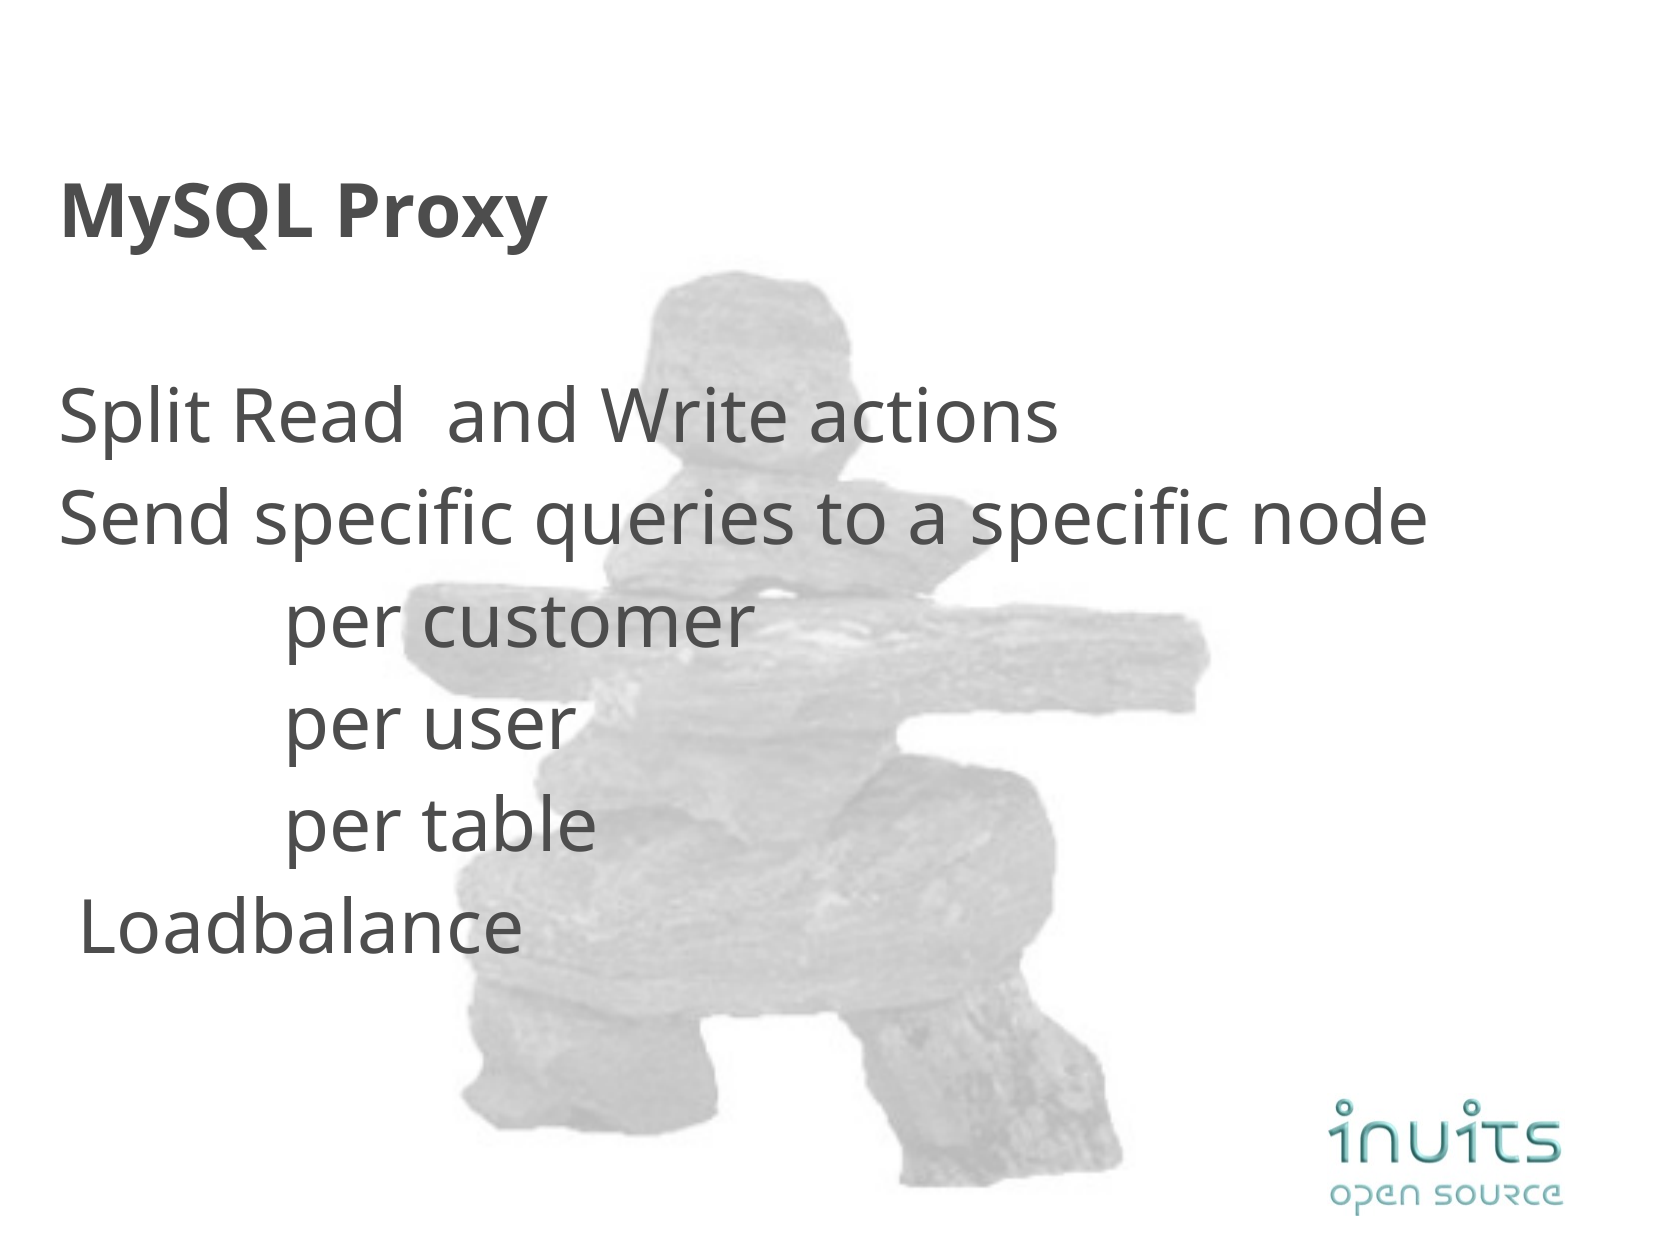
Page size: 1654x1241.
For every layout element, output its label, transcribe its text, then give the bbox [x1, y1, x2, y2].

text_box MySQL Proxy Split Read and Write actions Send specific queries to a specific node per customer per user per table Loadbalance [43, 149, 1573, 1241]
